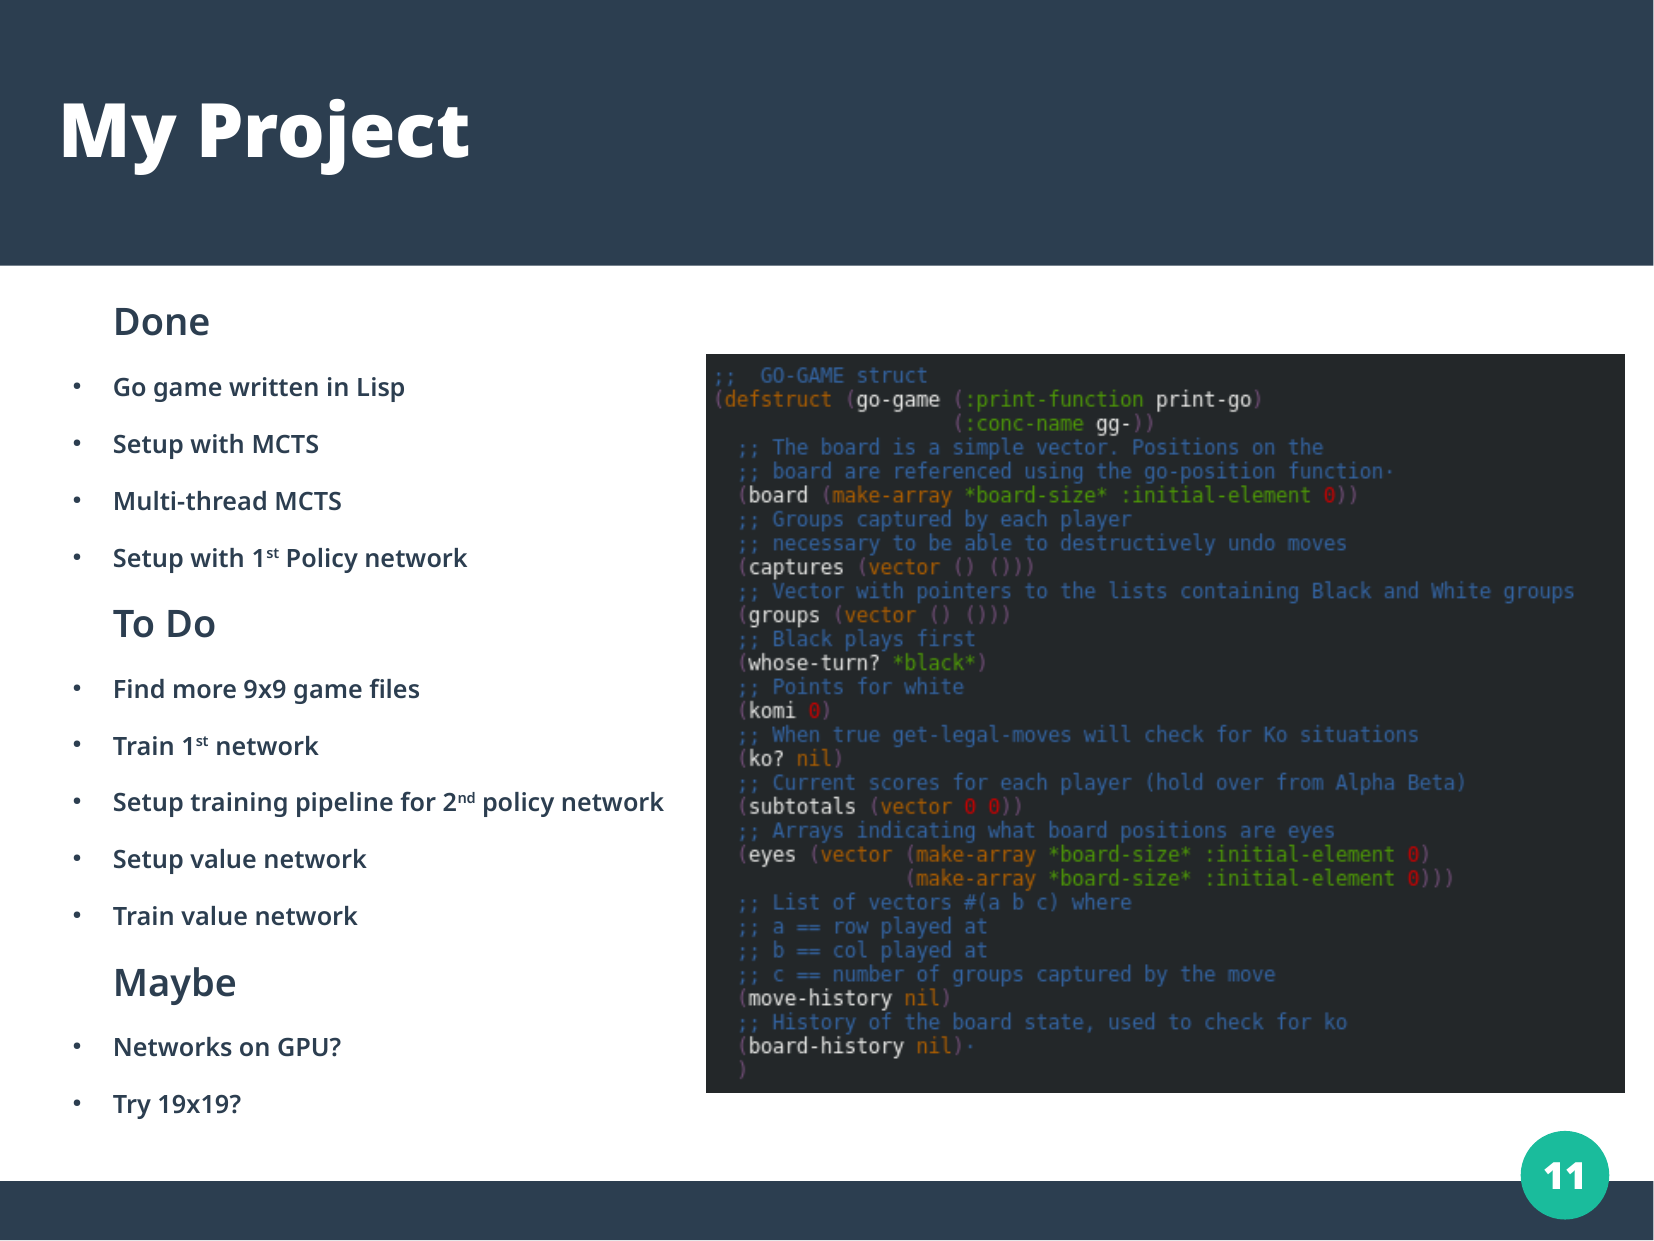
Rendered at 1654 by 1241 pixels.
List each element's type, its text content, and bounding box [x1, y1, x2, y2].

title My Project [59, 49, 1595, 207]
picture [706, 354, 1625, 1093]
list Done Go game written in Lisp Setup with MCTS Multi-thread MCTS Setup with 1st Policy network To Do Find more 9x9 game files Train 1st network Setup training pipeline for 2nd policy network Setup value network Train value network Maybe Networks on GPU? Try 19x19? [59, 295, 739, 1123]
